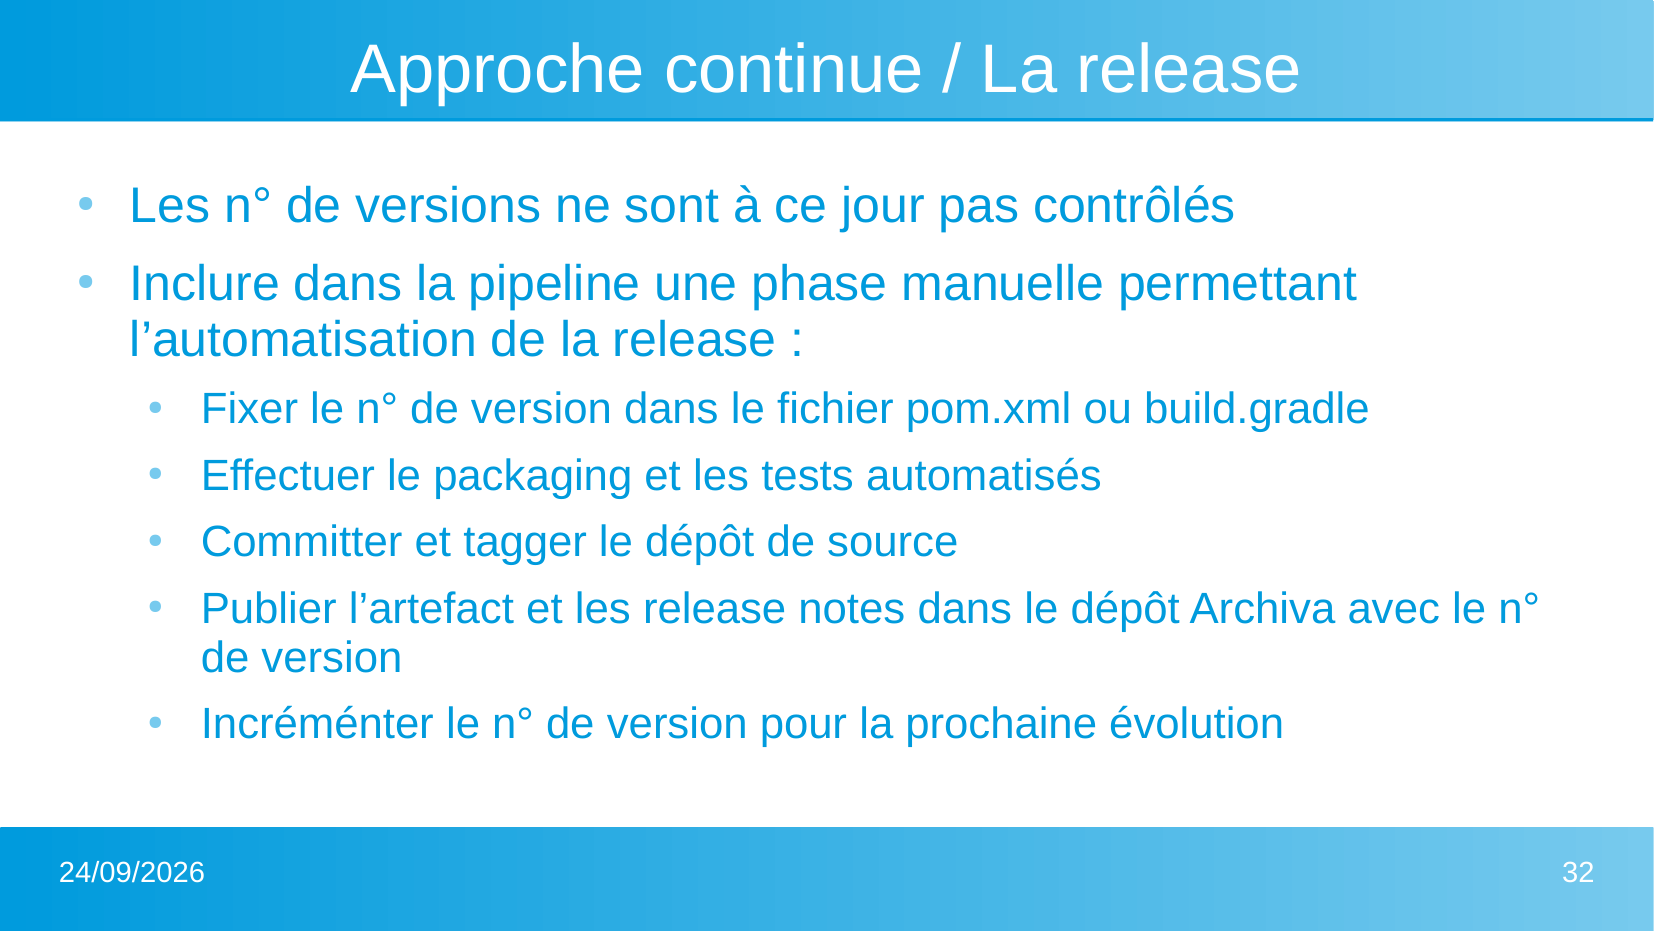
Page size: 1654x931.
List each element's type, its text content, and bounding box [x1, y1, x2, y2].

title Approche continue / La release [59, 29, 1595, 108]
list Les n° de versions ne sont à ce jour pas contrôlés Inclure dans la pipeline une phase manuelle permettant l’automatisation de la release : Fixer le n° de version dans le fichier pom.xml ou build.gradle Effectuer le packaging et les tests automatisés Committer et tagger le dépôt de source Publier l’artefact et les release notes dans le dépôt Archiva avec le n° de version Incréménter le n° de version pour la prochaine évolution [59, 177, 1595, 768]
